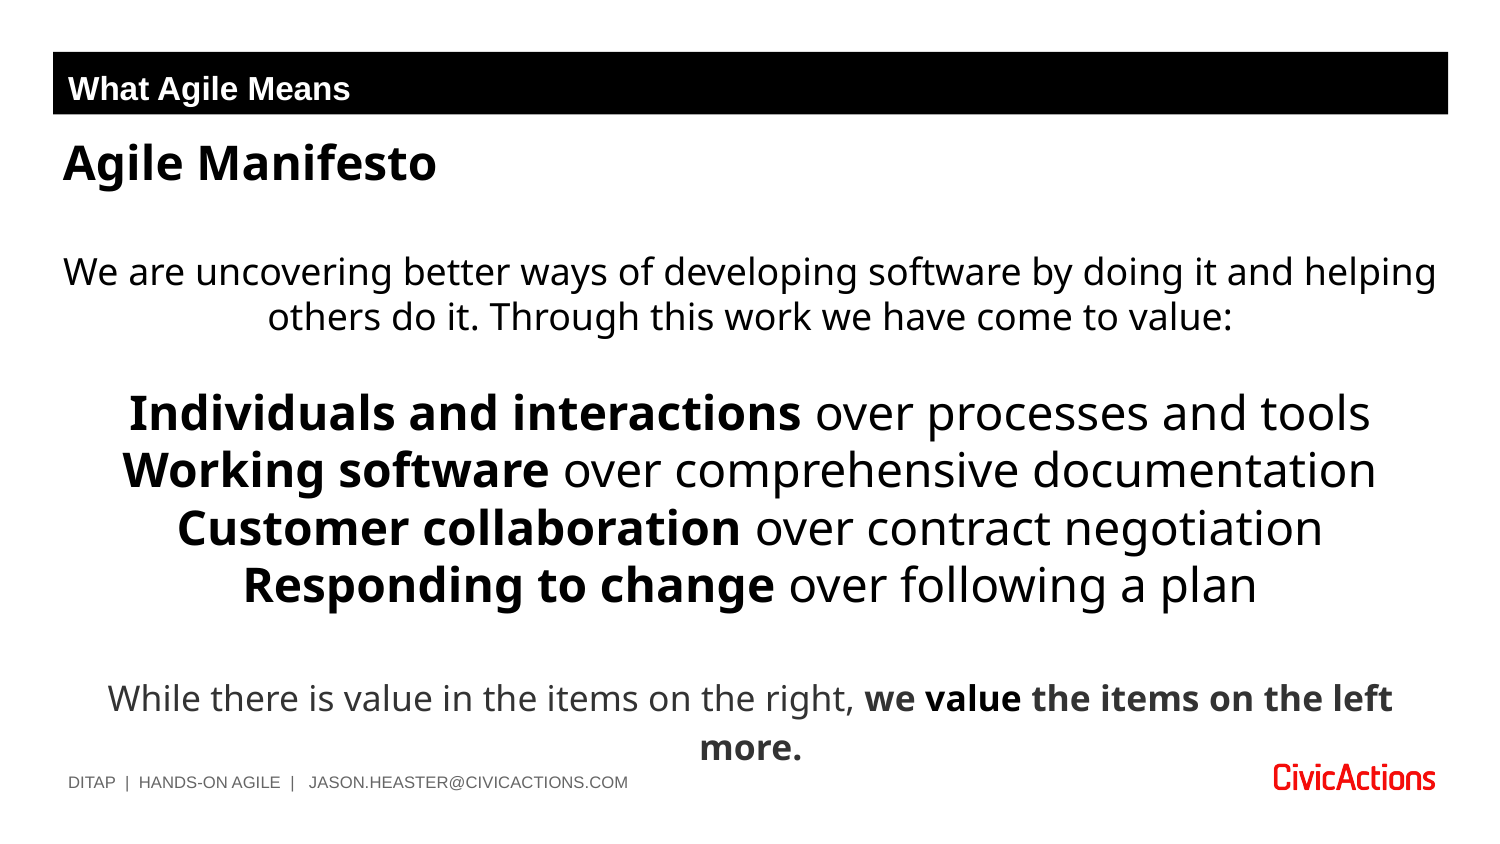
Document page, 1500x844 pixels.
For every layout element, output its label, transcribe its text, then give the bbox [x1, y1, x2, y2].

title What Agile Means [53, 51, 1449, 115]
picture [1271, 758, 1438, 795]
list Agile Manifesto We are uncovering better ways of developing software by doing it and helping others do it. Through this work we have come to value: Individuals and interactions over processes and tools Working software over comprehensive documentation Customer collaboration over contract negotiation Responding to change over following a plan While there is value in the items on the right, we value the items on the left more. [53, 123, 1449, 755]
